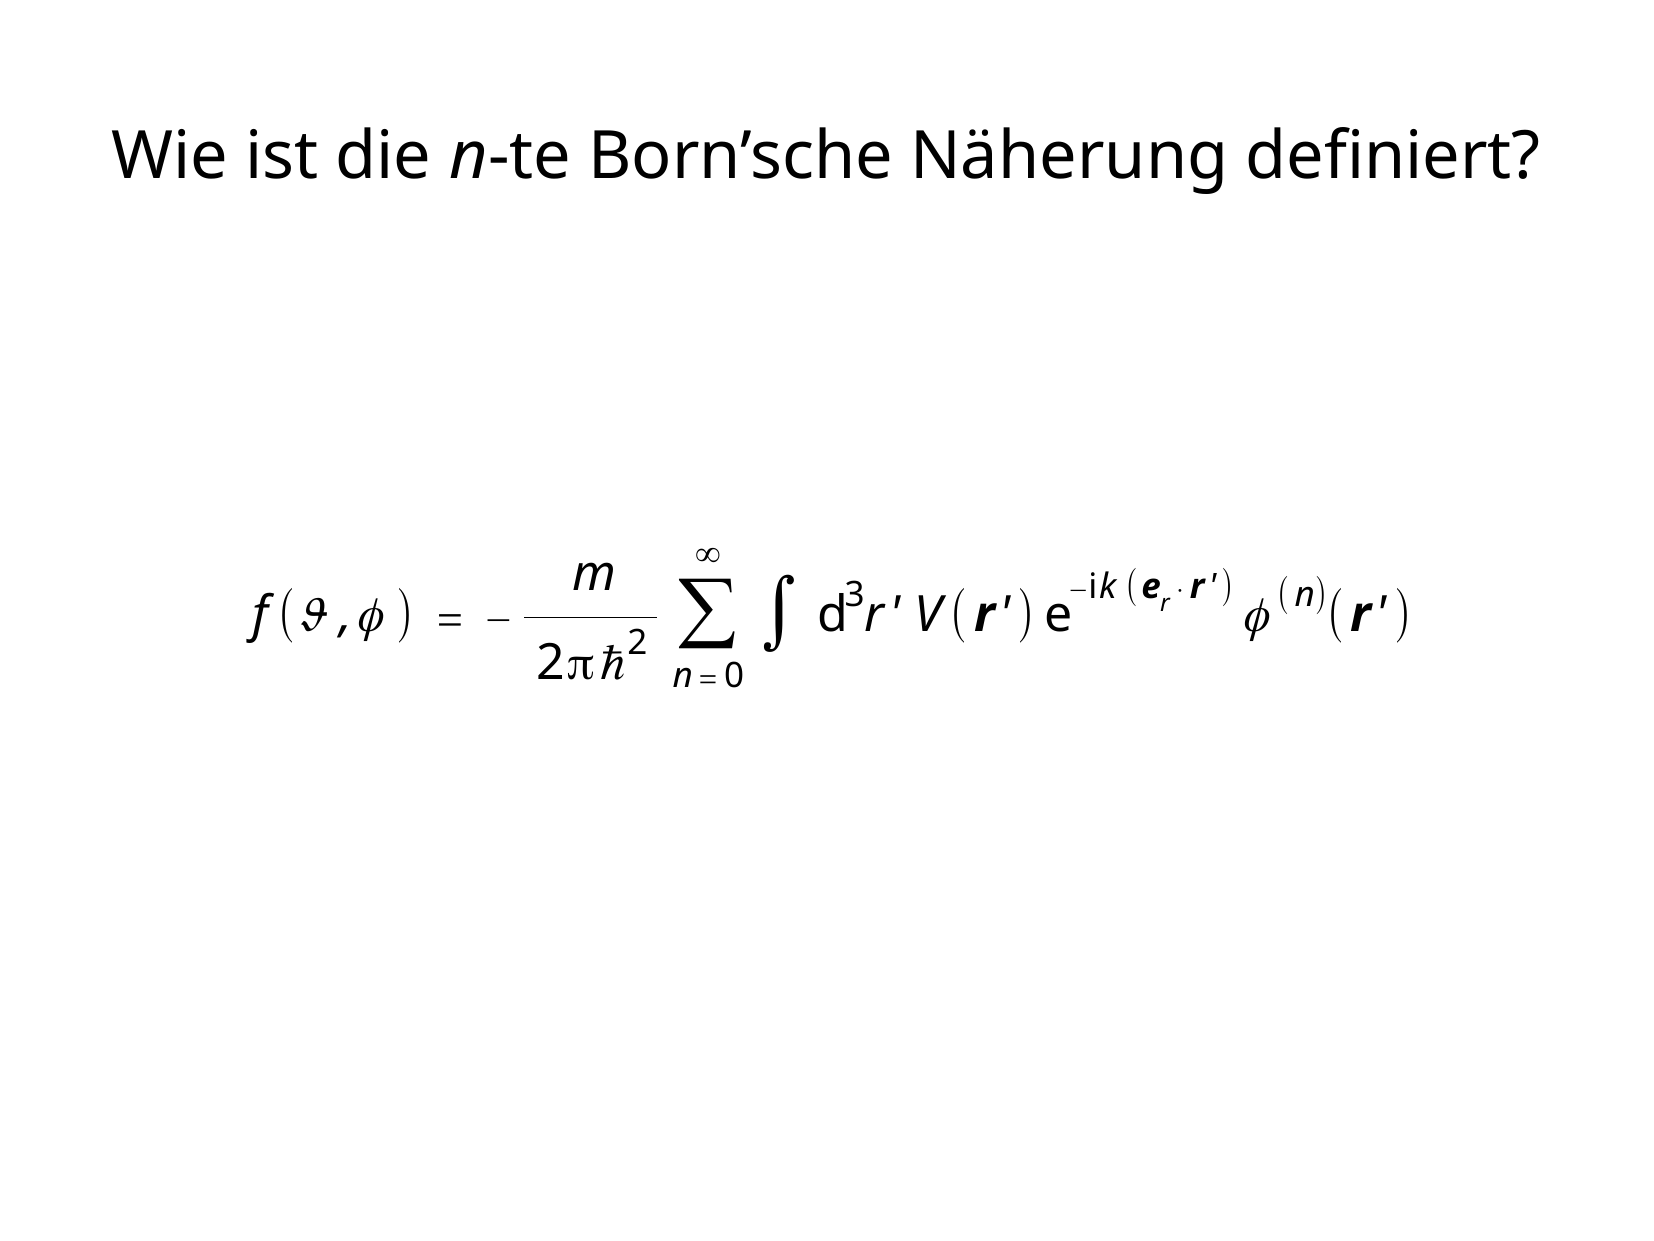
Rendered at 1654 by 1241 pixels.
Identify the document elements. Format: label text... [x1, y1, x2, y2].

chart [236, 543, 1417, 697]
title Wie ist die n-te Born’sche Näherung definiert? [82, 49, 1571, 257]
